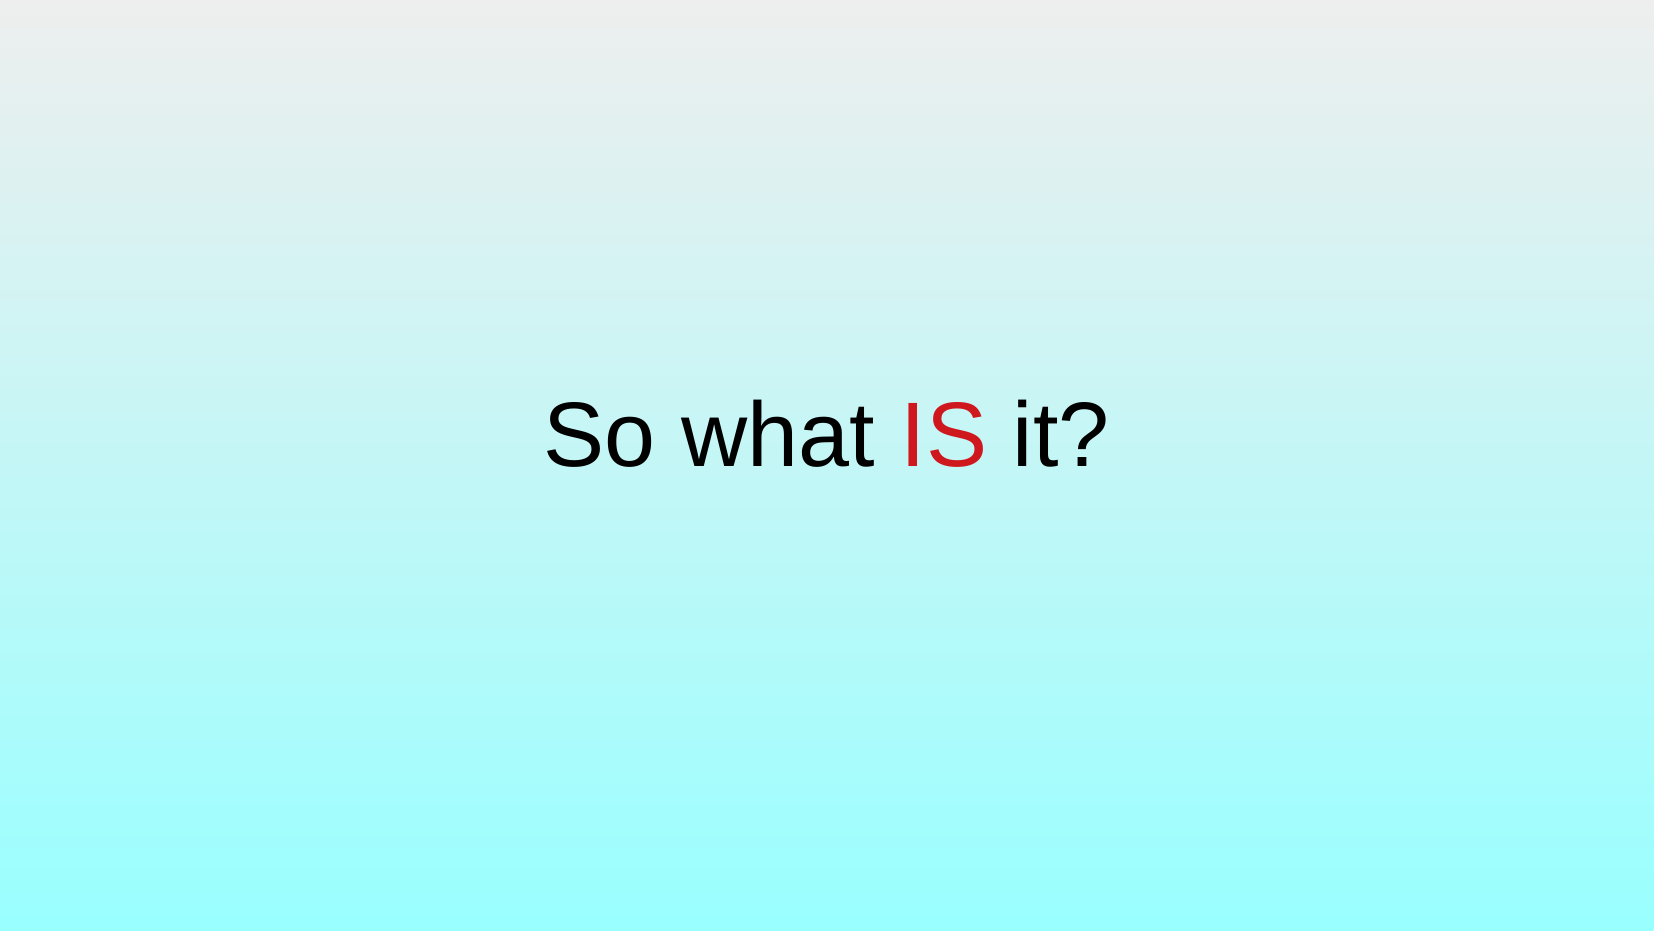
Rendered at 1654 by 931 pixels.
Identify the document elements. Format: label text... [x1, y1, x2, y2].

subtitle So what IS it? [82, 37, 1571, 757]
